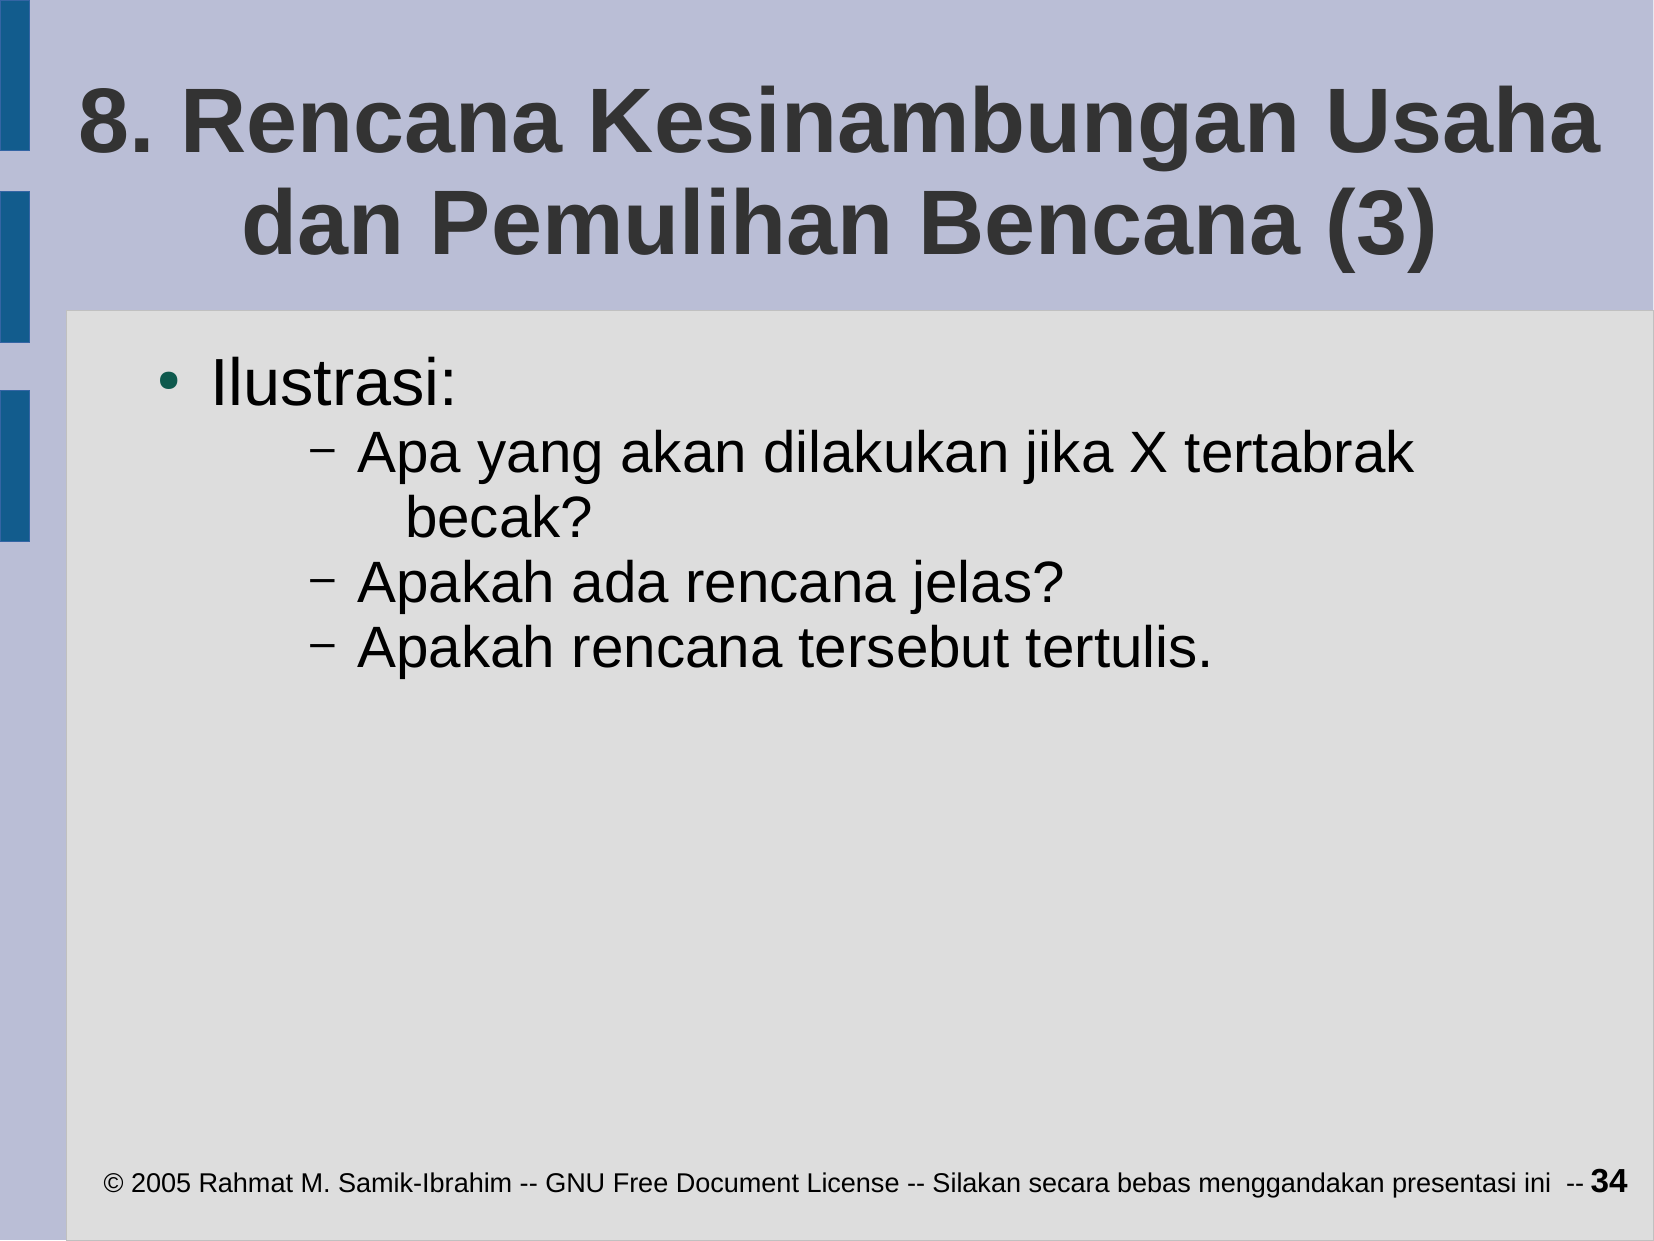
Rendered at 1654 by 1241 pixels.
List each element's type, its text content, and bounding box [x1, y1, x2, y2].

title 8. Rencana Kesinambungan Usaha dan Pemulihan Bencana (3) [66, 67, 1615, 276]
list Ilustrasi: Apa yang akan dilakukan jika X tertabrak becak? Apakah ada rencana jelas? Apakah rencana tersebut tertulis. [121, 344, 1534, 1127]
